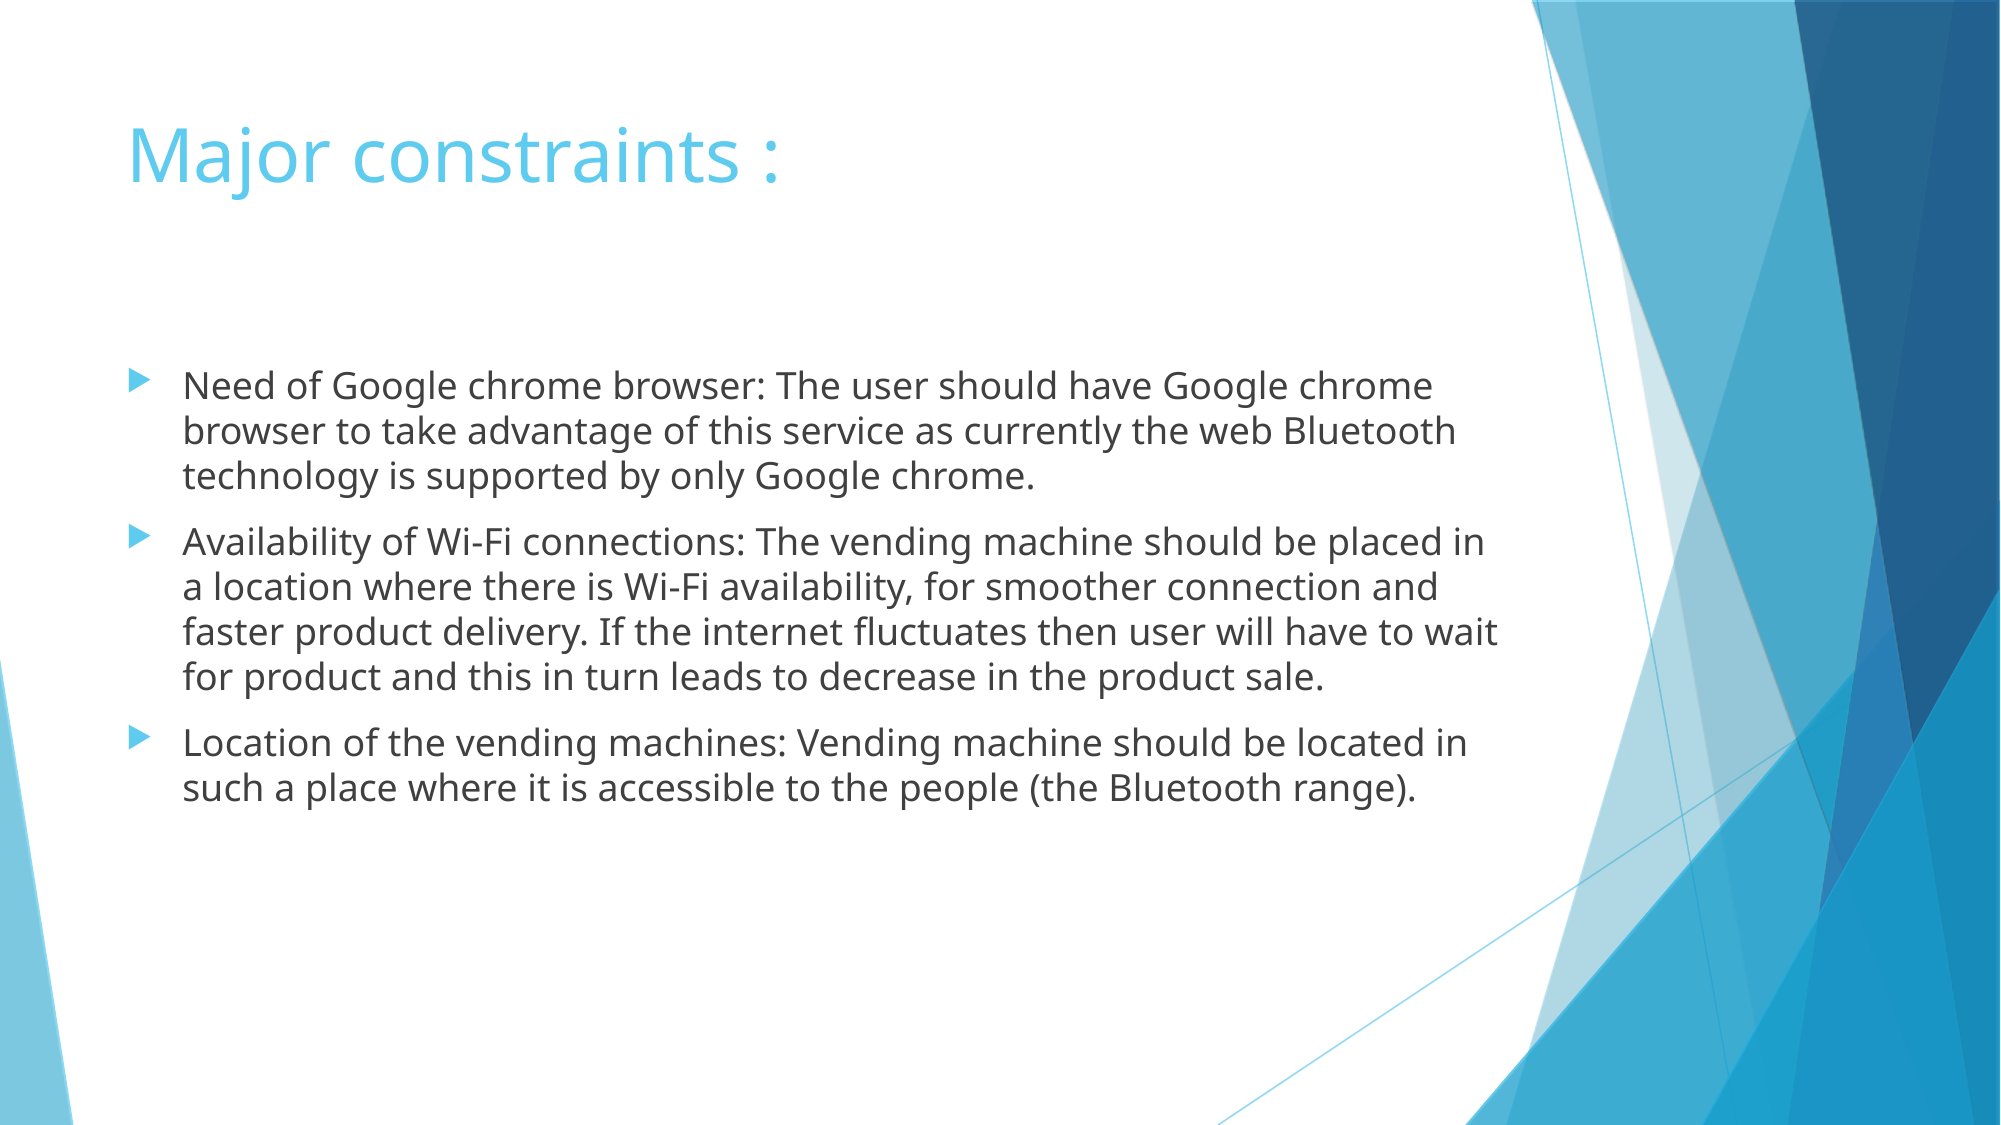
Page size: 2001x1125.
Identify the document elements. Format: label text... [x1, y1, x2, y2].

list Need of Google chrome browser: The user should have Google chrome browser to take advantage of this service as currently the web Bluetooth technology is supported by only Google chrome. Availability of Wi-Fi connections: The vending machine should be placed in a location where there is Wi-Fi availability, for smoother connection and faster product delivery. If the internet ﬂuctuates then user will have to wait for product and this in turn leads to decrease in the product sale. Location of the vending machines: Vending machine should be located in such a place where it is accessible to the people (the Bluetooth range). [111, 354, 1522, 992]
title Major constraints : [111, 99, 1522, 317]
